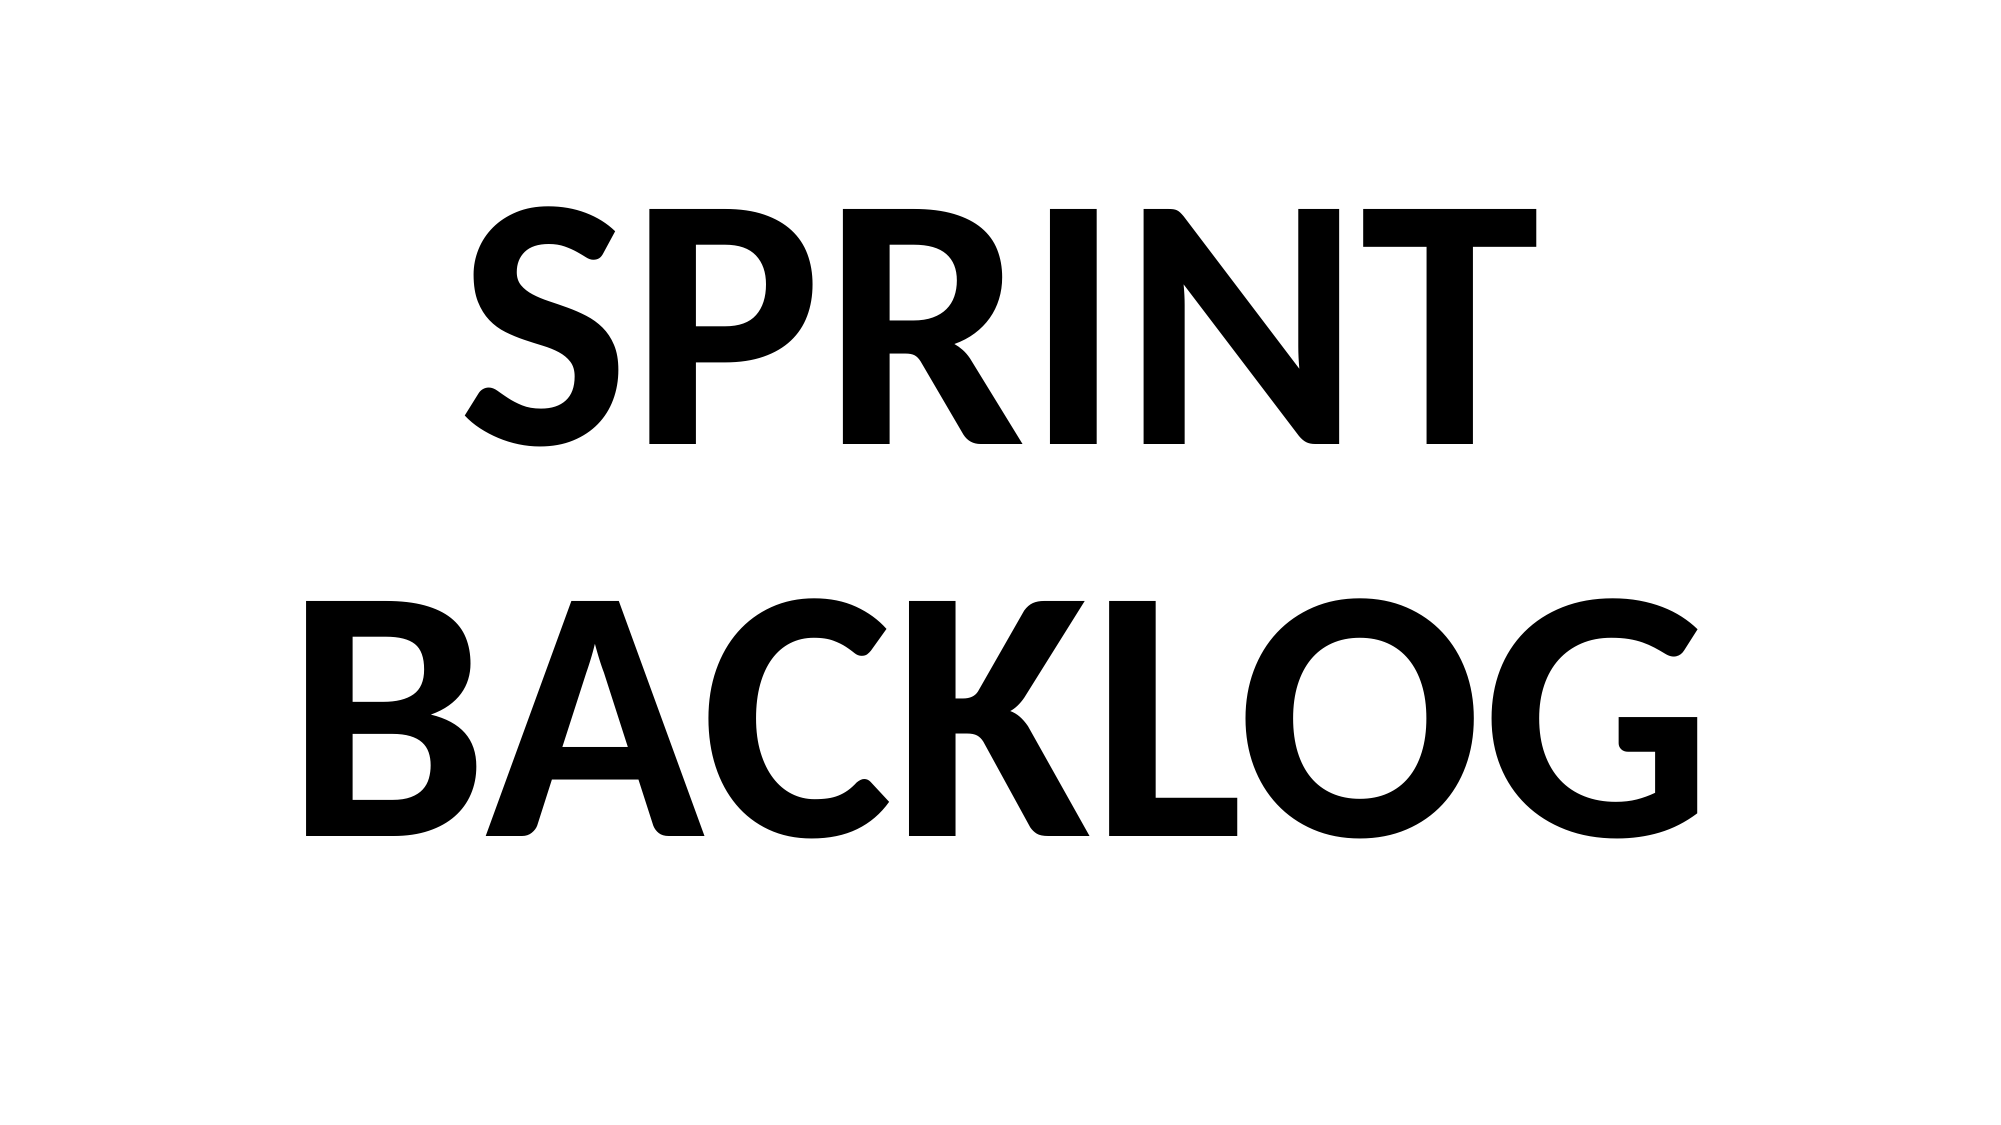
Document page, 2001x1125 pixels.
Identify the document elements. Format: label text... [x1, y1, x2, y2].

title SPRINT BACKLOG [249, 287, 1750, 923]
